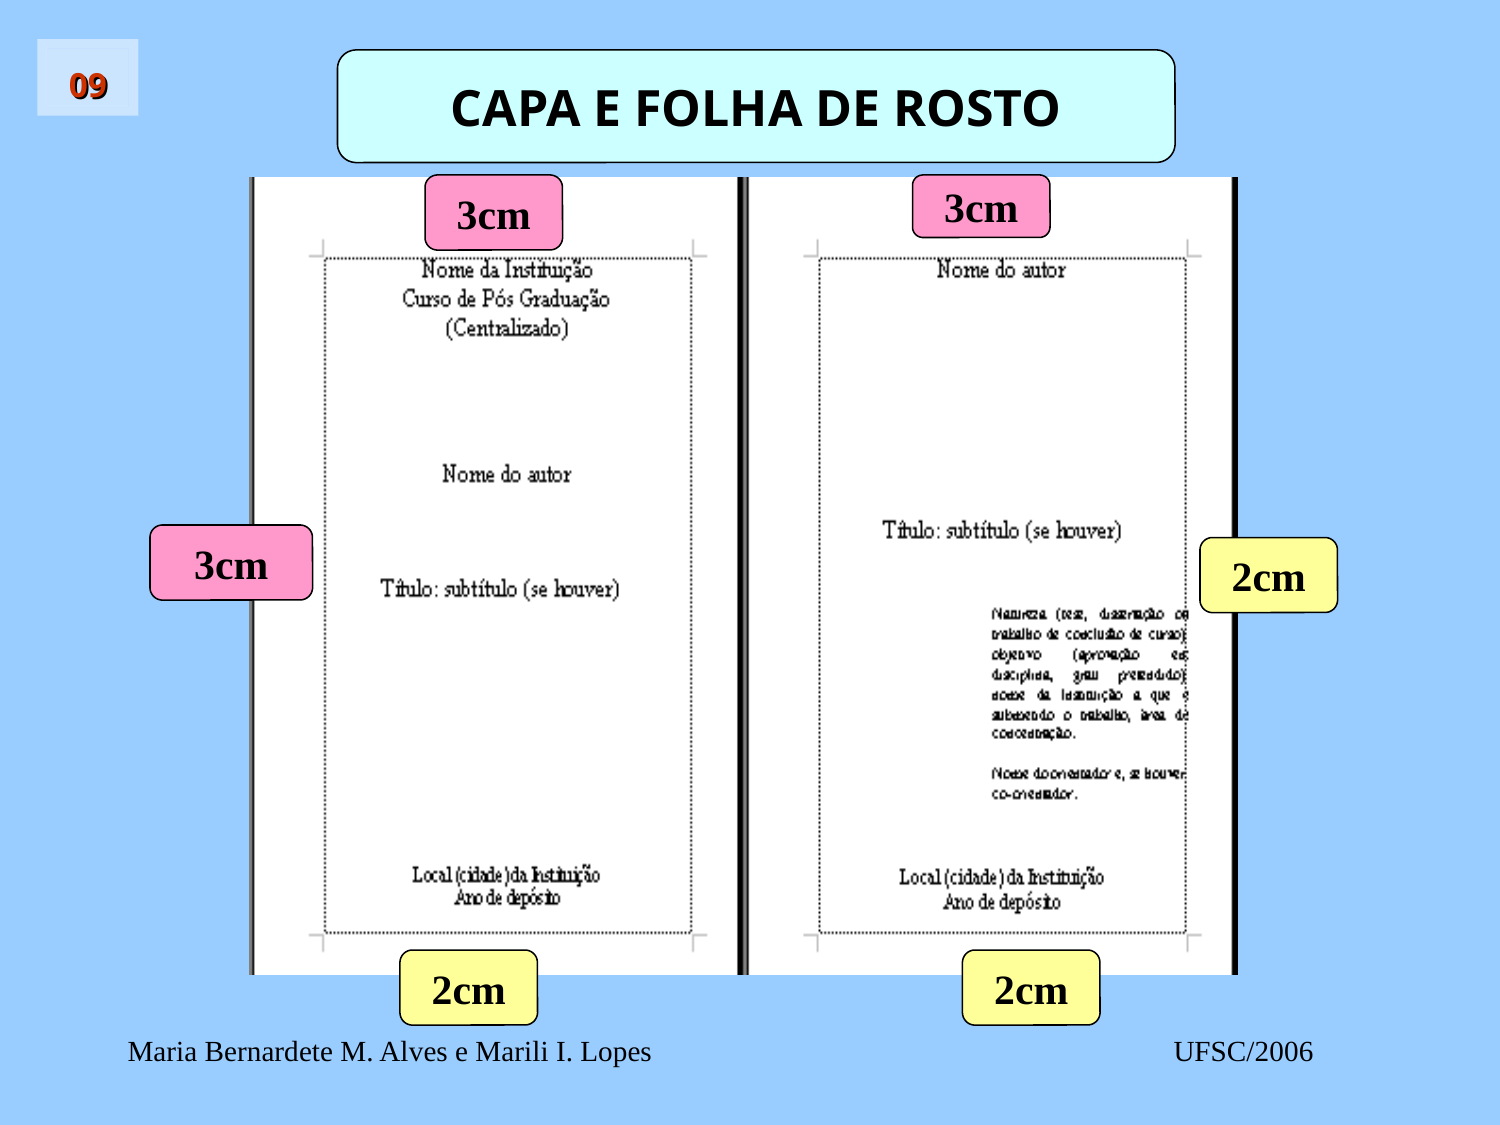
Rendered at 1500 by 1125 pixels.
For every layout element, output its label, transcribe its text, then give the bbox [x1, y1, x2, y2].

text_box 2cm [1200, 537, 1338, 613]
chart [249, 177, 1238, 976]
text_box 3cm [912, 174, 1051, 238]
text_box UFSC/2006 [1062, 1025, 1426, 1101]
text_box 3cm [150, 525, 313, 601]
text_box 09 [37, 39, 139, 116]
text_box CAPA E FOLHA DE ROSTO [337, 49, 1176, 163]
text_box 2cm [962, 950, 1101, 1026]
text_box 2cm [399, 950, 538, 1026]
text_box 3cm [425, 174, 563, 251]
text_box Maria Bernardete M. Alves e Marili I. Lopes [112, 1025, 901, 1101]
